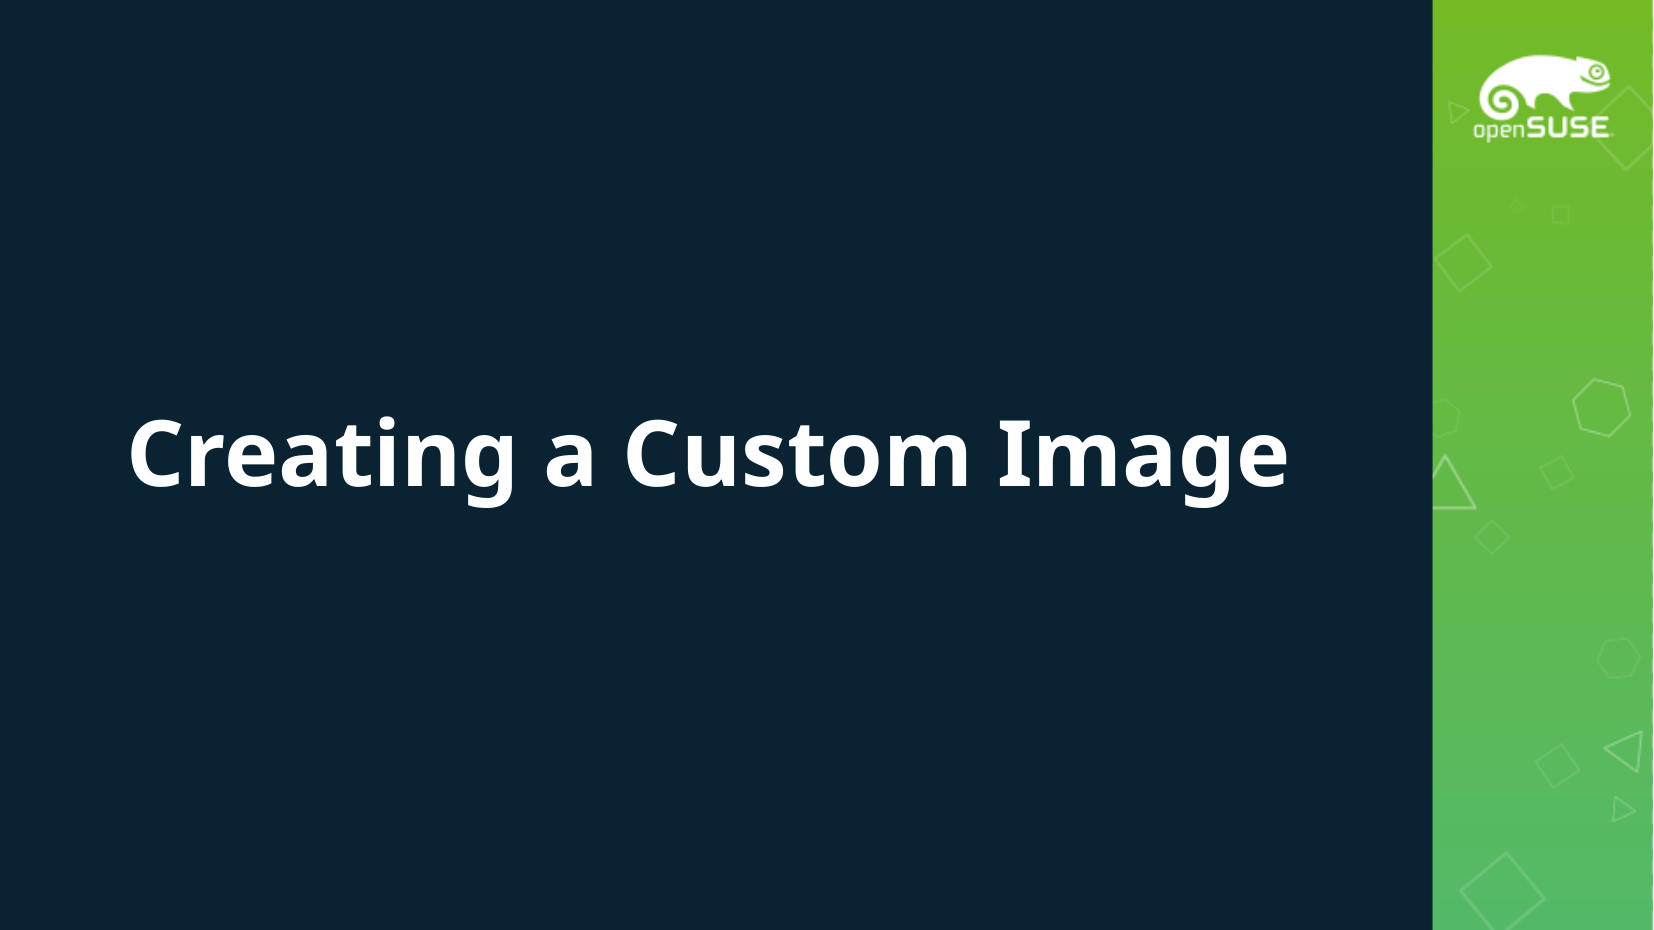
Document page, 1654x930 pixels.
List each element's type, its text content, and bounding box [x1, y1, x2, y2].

list Creating a Custom Image [82, 217, 1335, 757]
picture [0, 0, 1654, 930]
